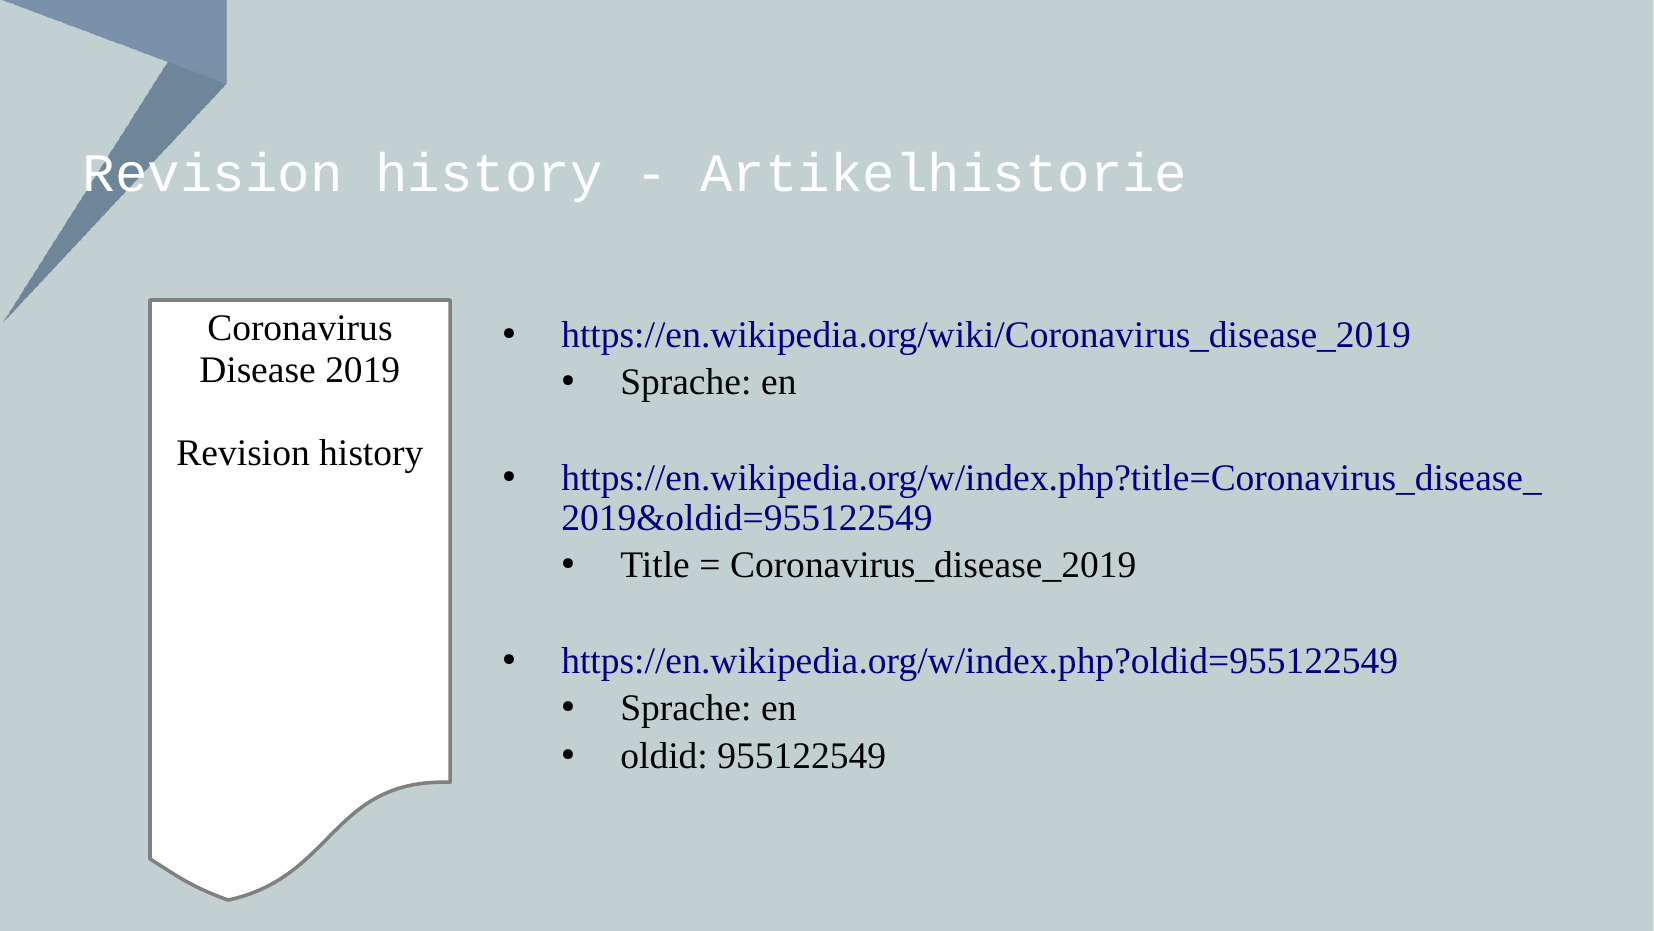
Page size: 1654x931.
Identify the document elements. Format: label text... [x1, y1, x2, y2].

picture [0, 0, 1654, 931]
text_box Coronavirus Disease 2019 Revision history [150, 300, 451, 901]
title Revision history - Artikelhistorie [82, 99, 1571, 255]
text_box https://en.wikipedia.org/wiki/Coronavirus_disease_2019 Sprache: en https://en.wikipedia.org/w/index.php?title=Coronavirus_disease_2019&oldid=955122549 Title = Coronavirus_disease_2019 https://en.wikipedia.org/w/index.php?oldid=955122549 Sprache: en oldid: 955122549 [487, 300, 1576, 788]
